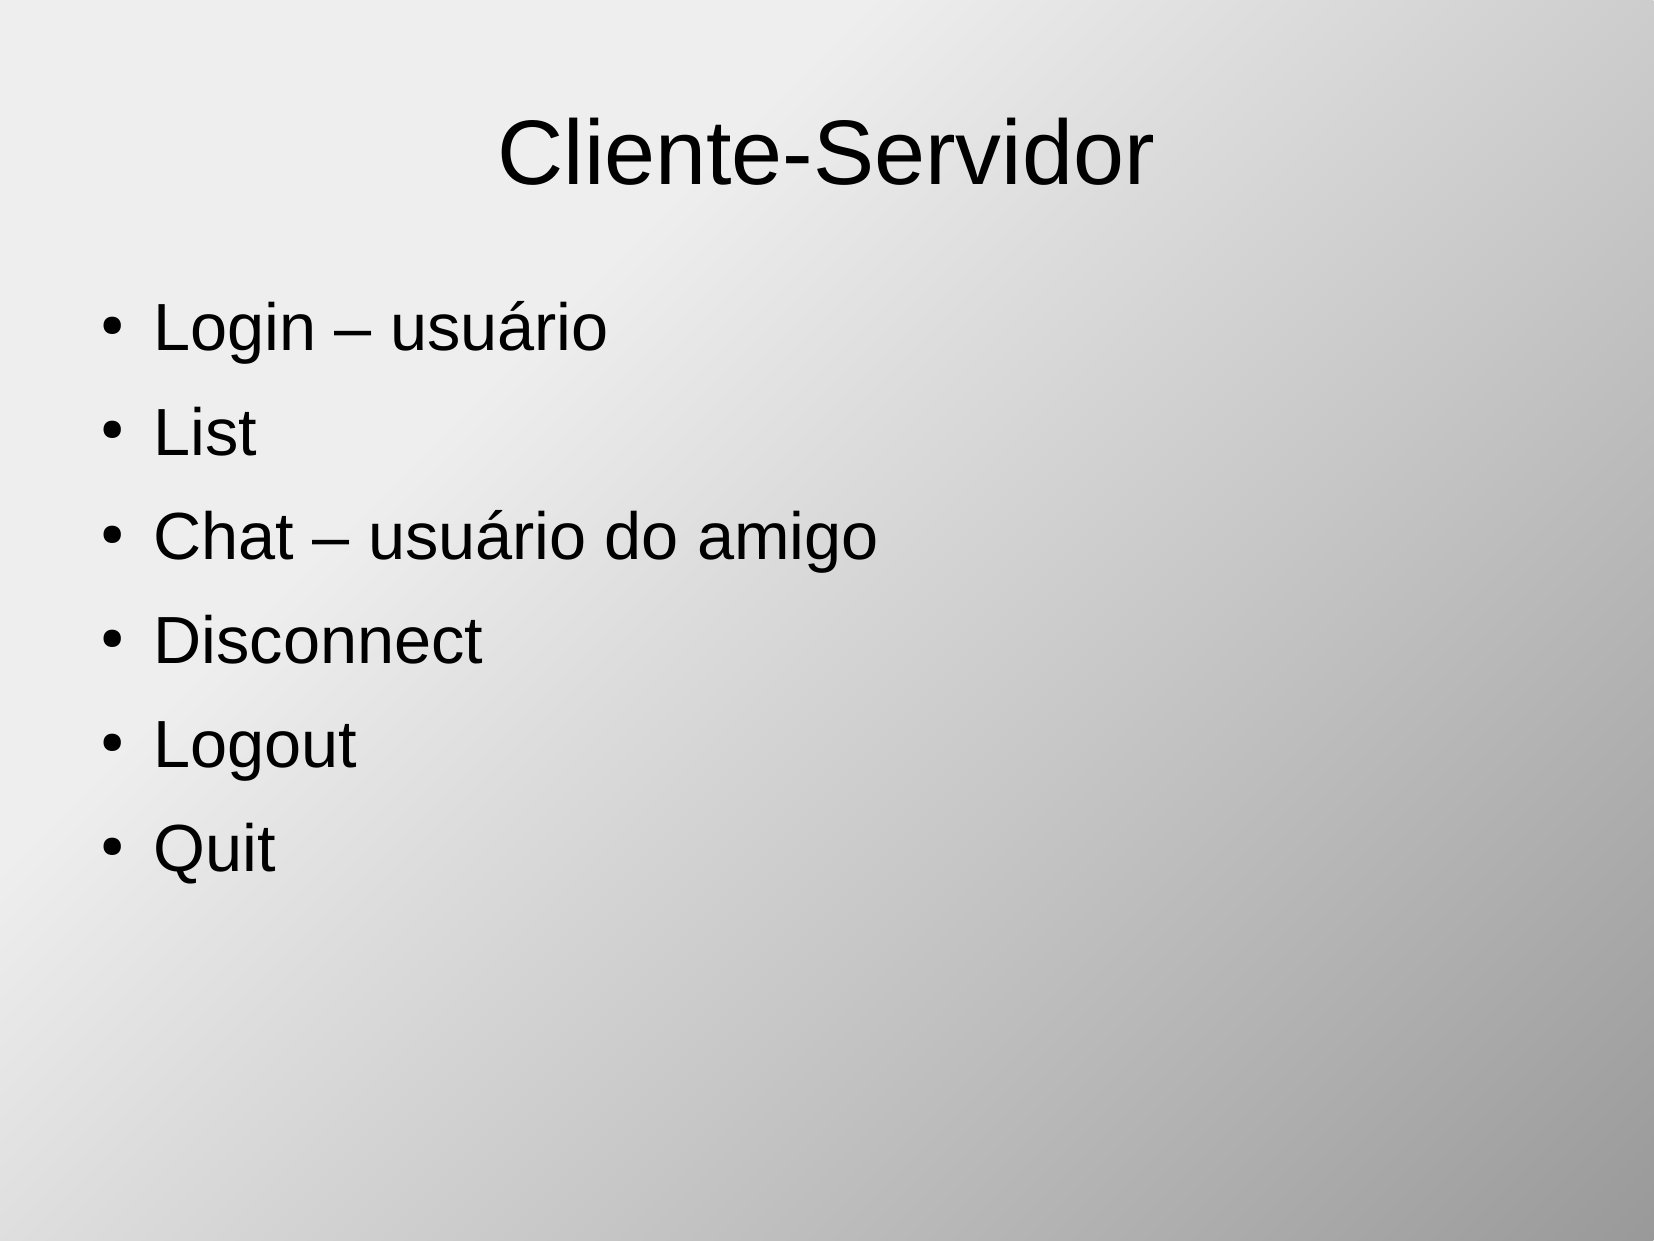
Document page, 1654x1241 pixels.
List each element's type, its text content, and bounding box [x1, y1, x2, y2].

list Login – usuário List Chat – usuário do amigo Disconnect Logout Quit [82, 290, 1571, 1010]
title Cliente-Servidor [82, 49, 1571, 257]
